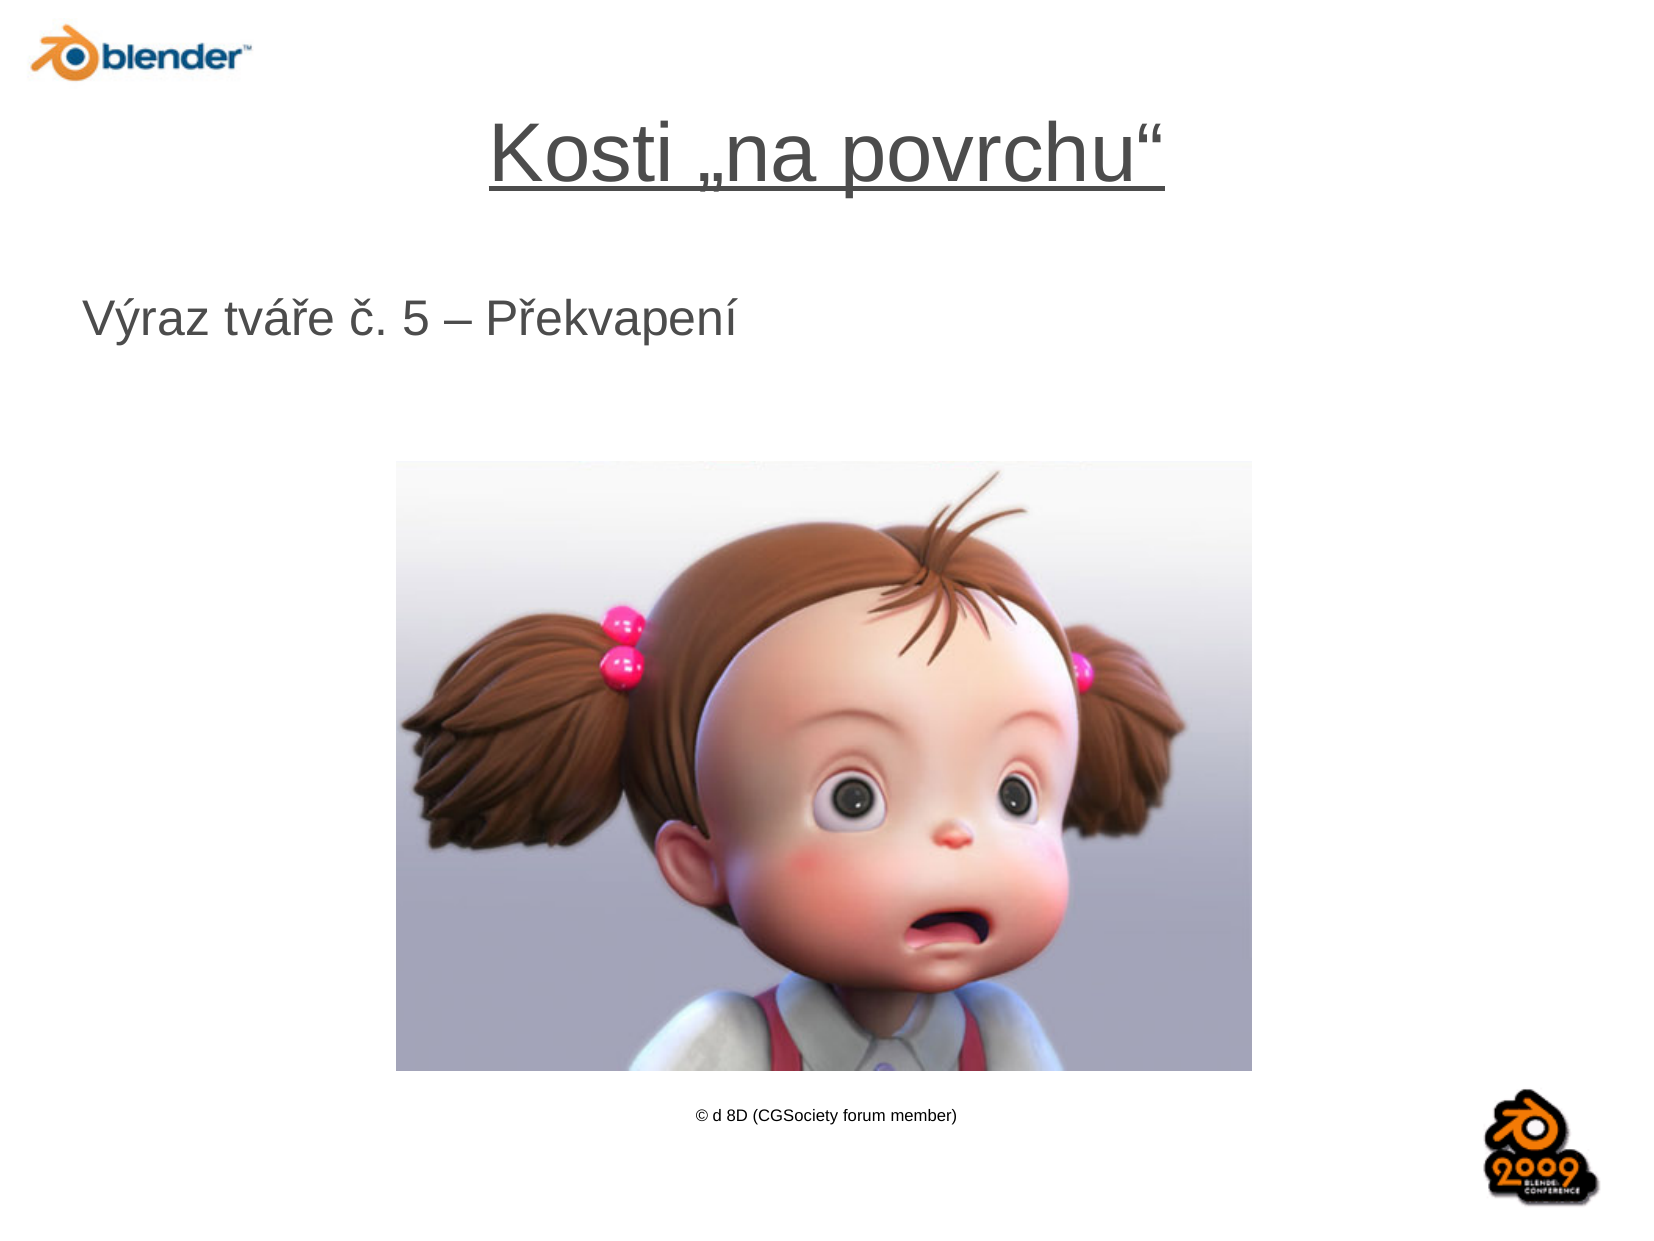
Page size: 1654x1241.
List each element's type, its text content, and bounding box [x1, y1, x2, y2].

picture [1476, 1085, 1602, 1211]
list Výraz tváře č. 5 – Překvapení © d 8D (CGSociety forum member) [82, 290, 1571, 1125]
picture [396, 461, 1252, 1071]
title Kosti „na povrchu“ [82, 49, 1571, 257]
picture [15, 18, 266, 89]
